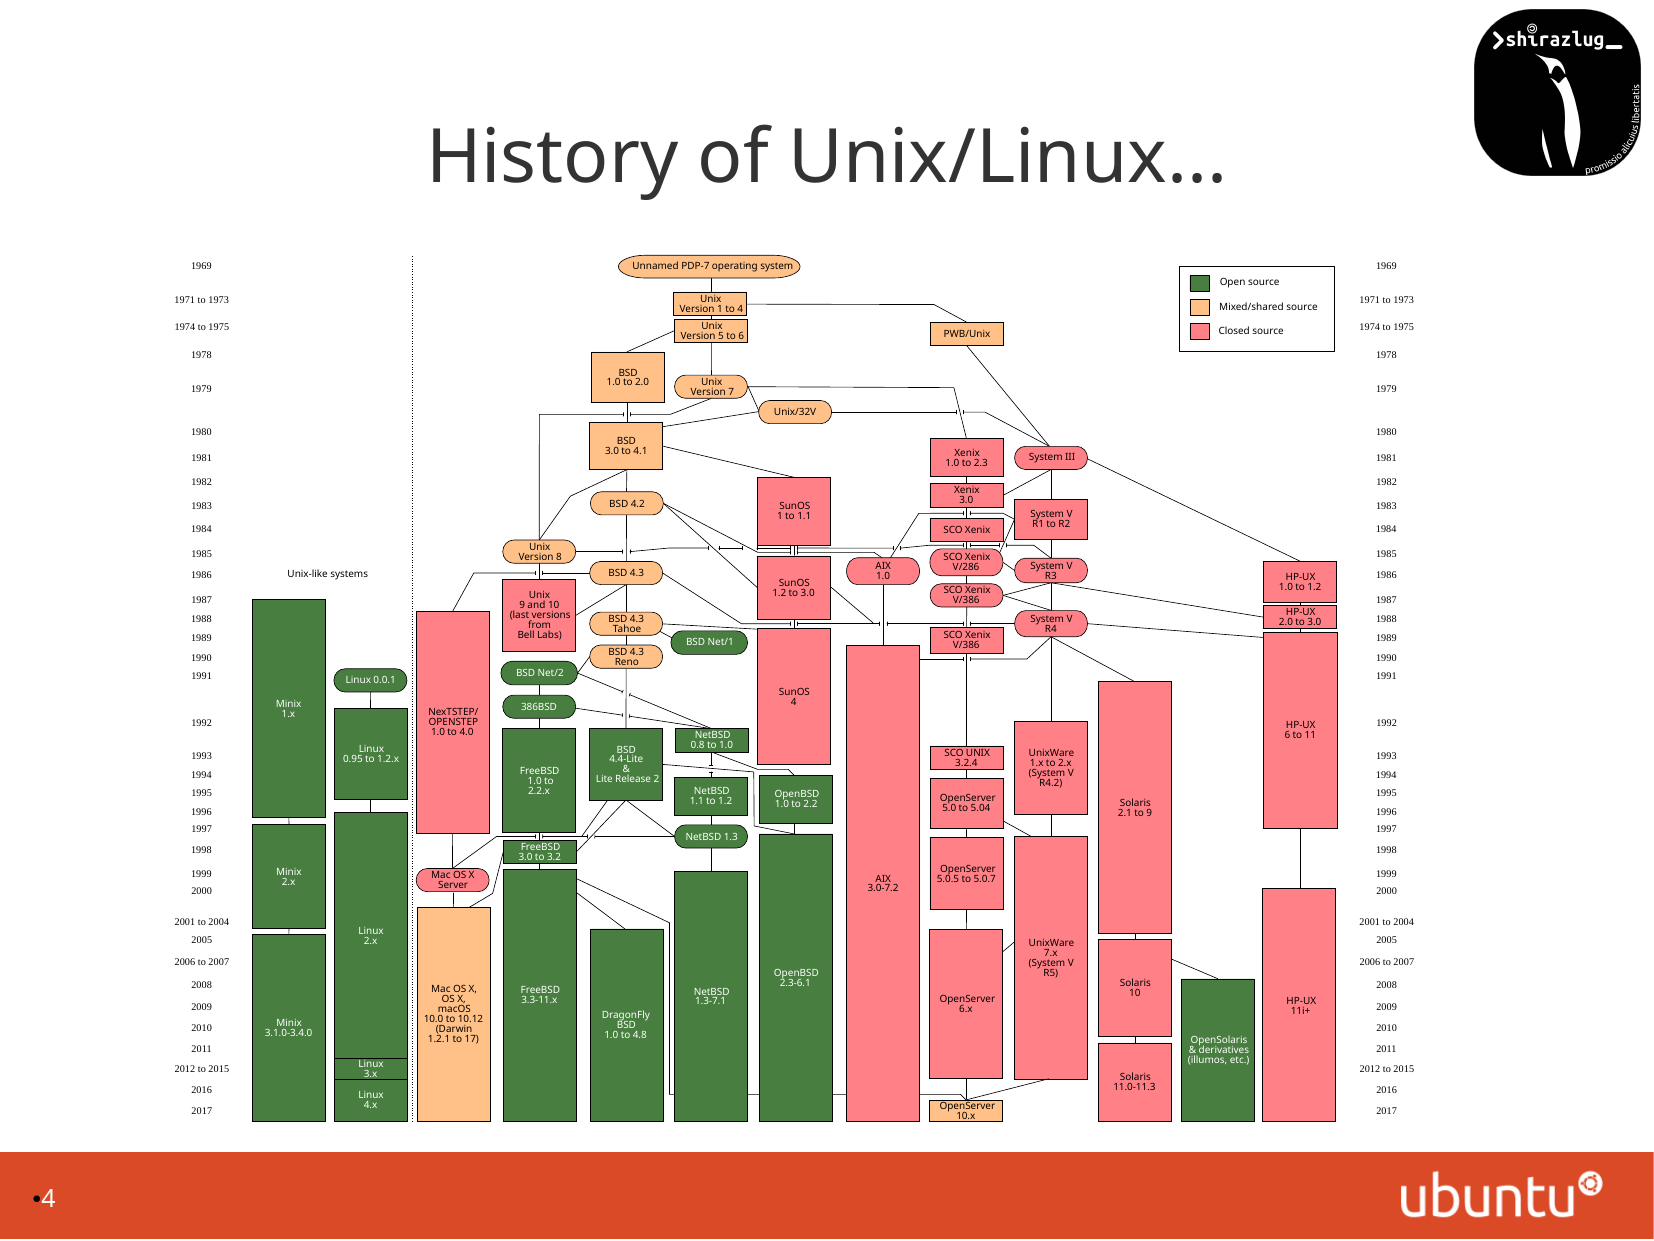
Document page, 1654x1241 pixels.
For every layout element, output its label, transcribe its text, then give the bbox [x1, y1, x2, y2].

picture [0, 1152, 1654, 1239]
picture [164, 251, 1426, 1126]
title History of Unix/Linux... [82, 49, 1571, 257]
picture [1474, 9, 1641, 176]
